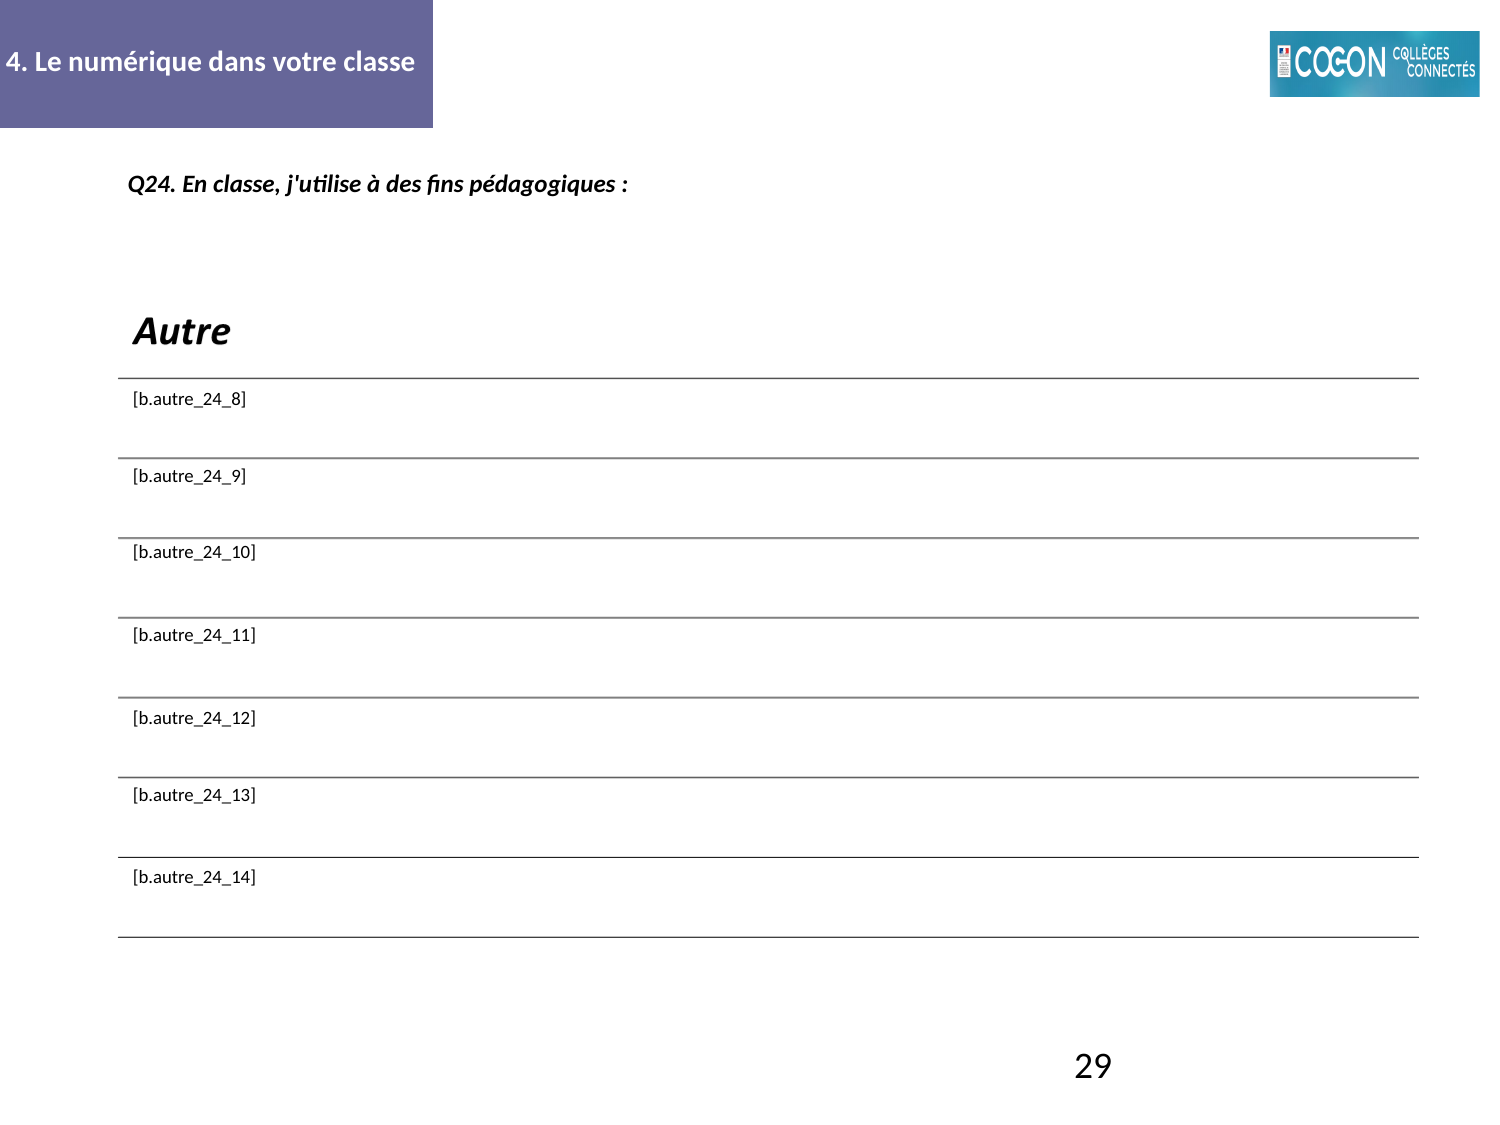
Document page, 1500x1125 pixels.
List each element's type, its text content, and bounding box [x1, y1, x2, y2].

text_box <numéro> [1059, 1042, 1397, 1103]
picture [108, 292, 1419, 939]
text_box [b.autre_24_10] [118, 537, 1419, 615]
text_box [b.autre_24_13] [118, 779, 1419, 857]
text_box 4. Le numérique dans votre classe [0, 0, 433, 128]
text_box [b.autre_24_11] [118, 620, 1419, 697]
text_box [b.autre_24_14] [118, 862, 1419, 940]
text_box [b.autre_24_12] [118, 702, 1419, 779]
picture [1269, 31, 1480, 97]
text_box [b.autre_24_8] [118, 383, 1419, 460]
text_box Q24. En classe, j'utilise à des fins pédagogiques : [112, 166, 1407, 209]
text_box [b.autre_24_9] [118, 460, 1419, 537]
